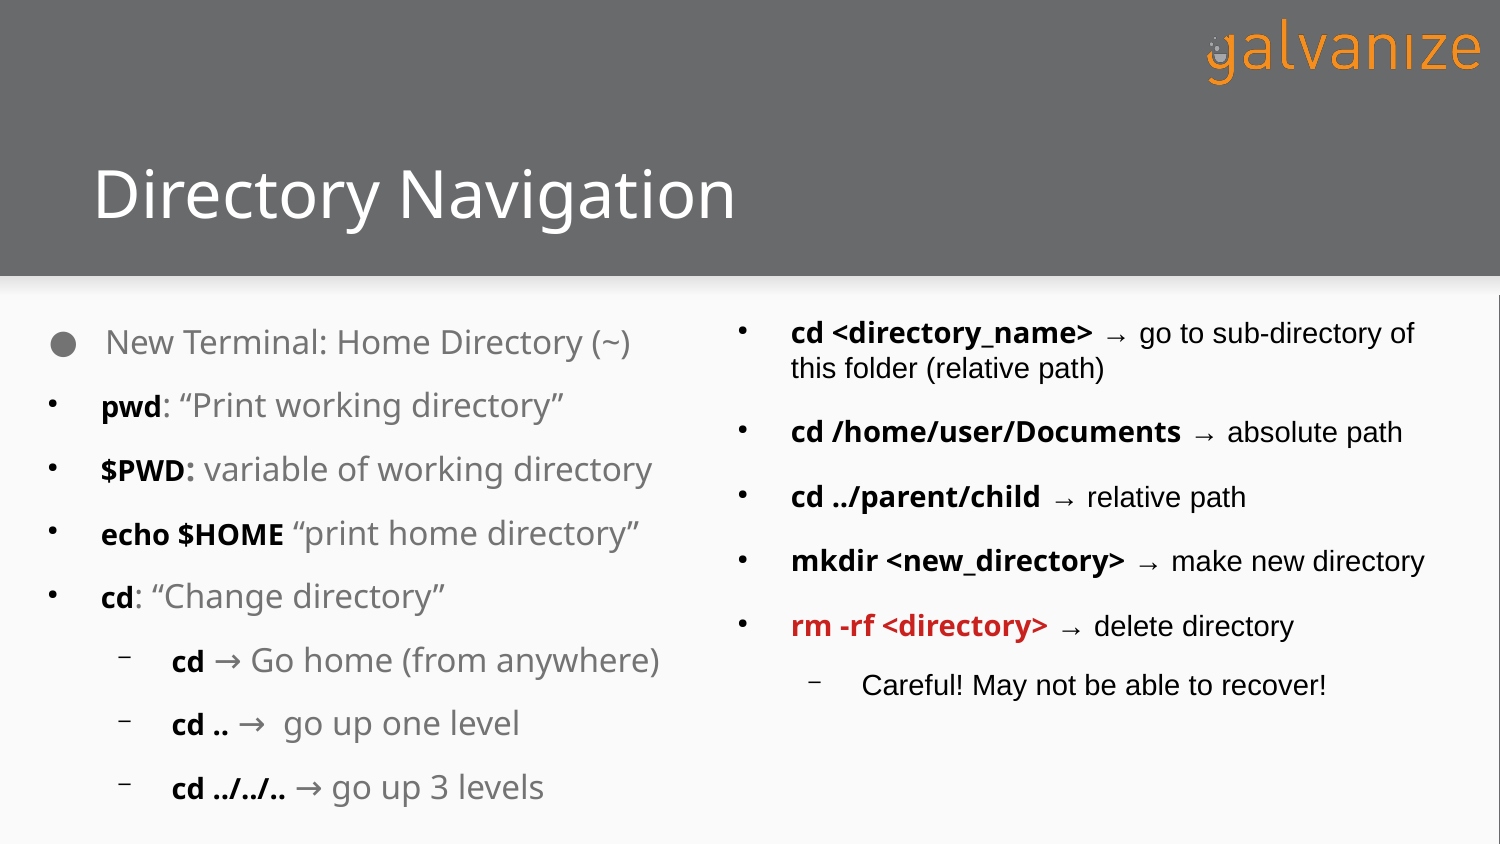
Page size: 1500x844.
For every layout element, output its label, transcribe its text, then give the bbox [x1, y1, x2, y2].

list New Terminal: Home Directory (~) pwd: “Print working directory” $PWD: variable of working directory echo $HOME “print home directory” cd: “Change directory” cd → Go home (from anywhere) cd .. → go up one level cd ../../.. → go up 3 levels [15, 300, 751, 796]
picture [1207, 19, 1480, 85]
title Directory Navigation [77, 121, 1427, 248]
list cd <directory_name> → go to sub-directory of this folder (relative path) cd /home/user/Documents → absolute path cd ../parent/child → relative path mkdir <new_directory> → make new directory rm -rf <directory> → delete directory Careful! May not be able to recover! [720, 313, 1427, 759]
